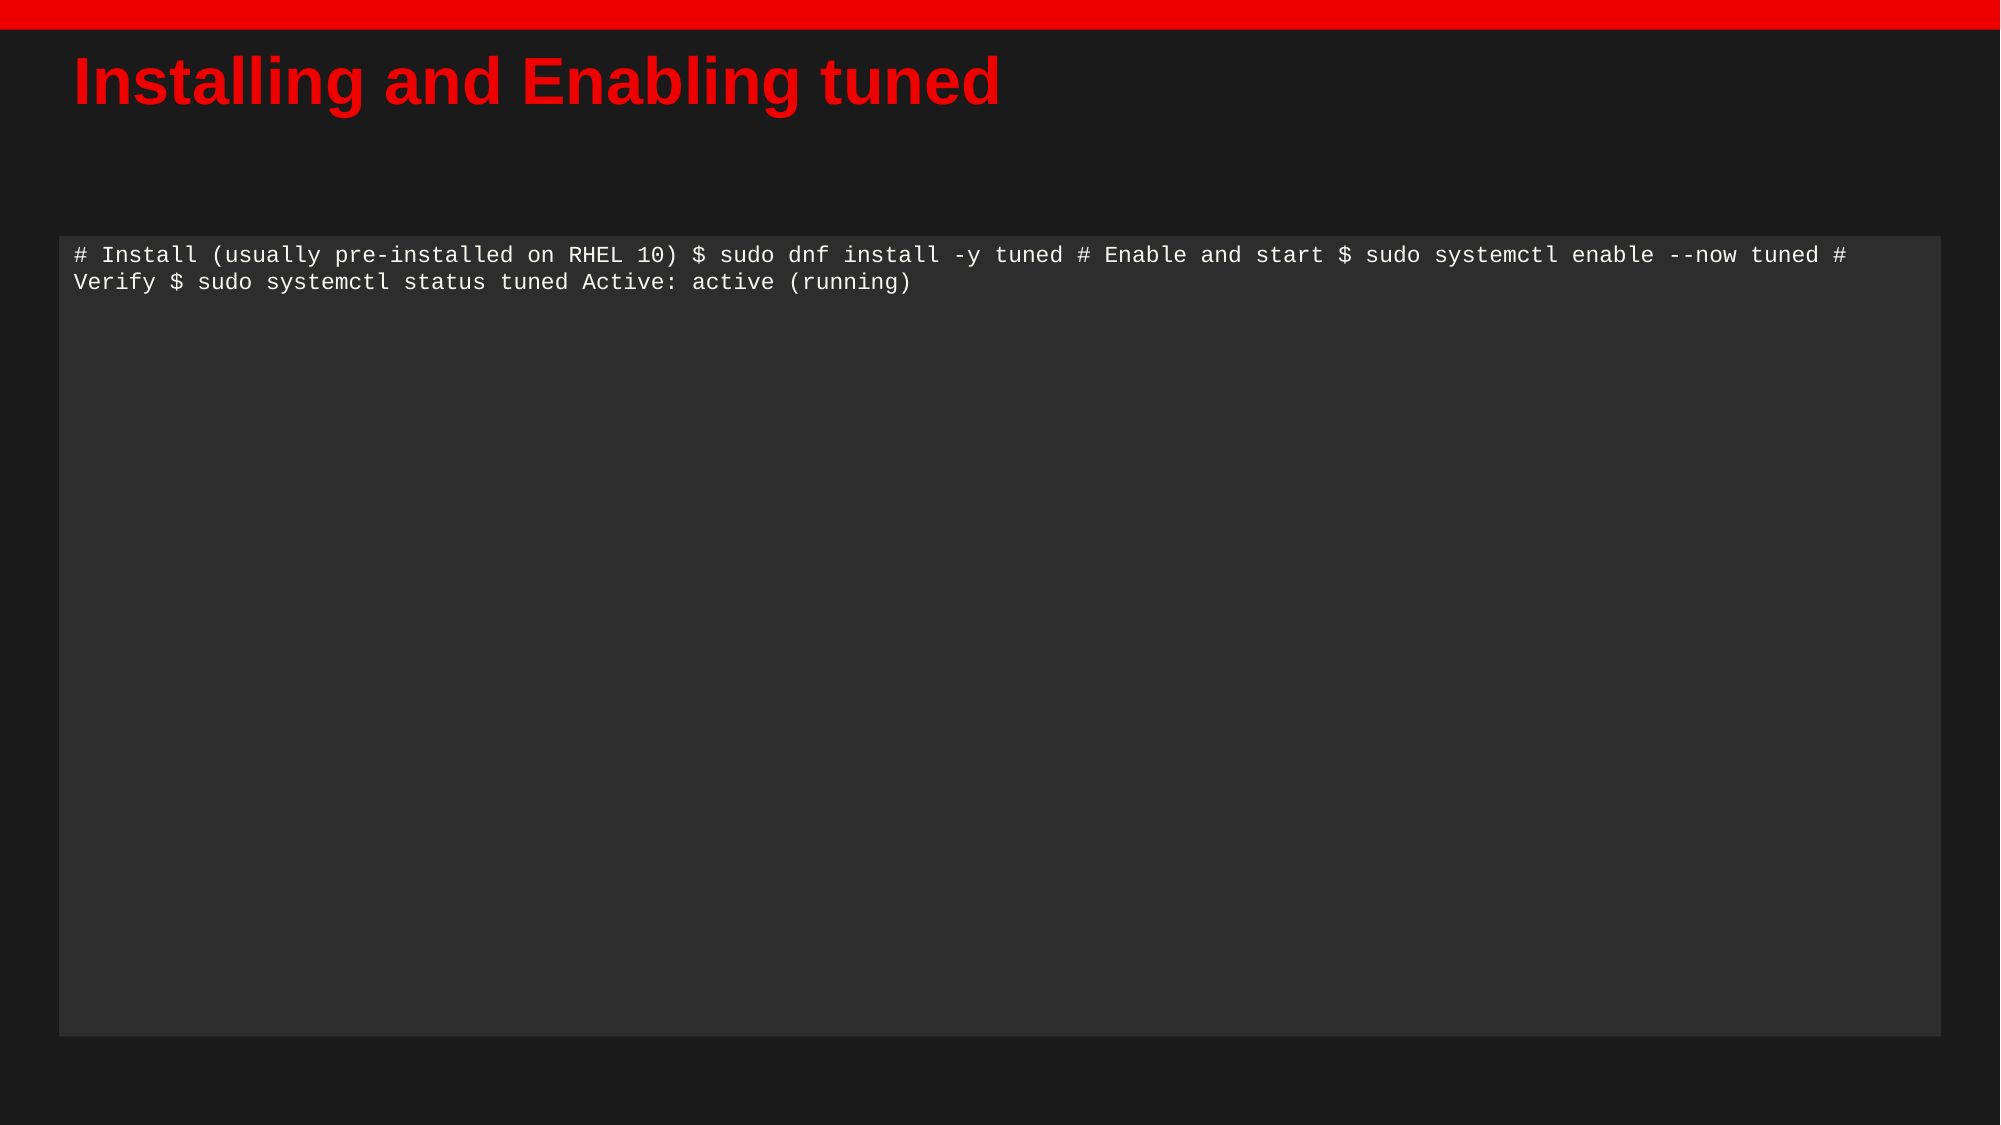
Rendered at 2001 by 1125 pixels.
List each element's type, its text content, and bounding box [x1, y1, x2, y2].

text_box # Install (usually pre-installed on RHEL 10) $ sudo dnf install -y tuned # Enable and start $ sudo systemctl enable --now tuned # Verify $ sudo systemctl status tuned Active: active (running) [59, 236, 1942, 1037]
text_box [0, 0, 2001, 30]
text_box Installing and Enabling tuned [59, 36, 1942, 208]
